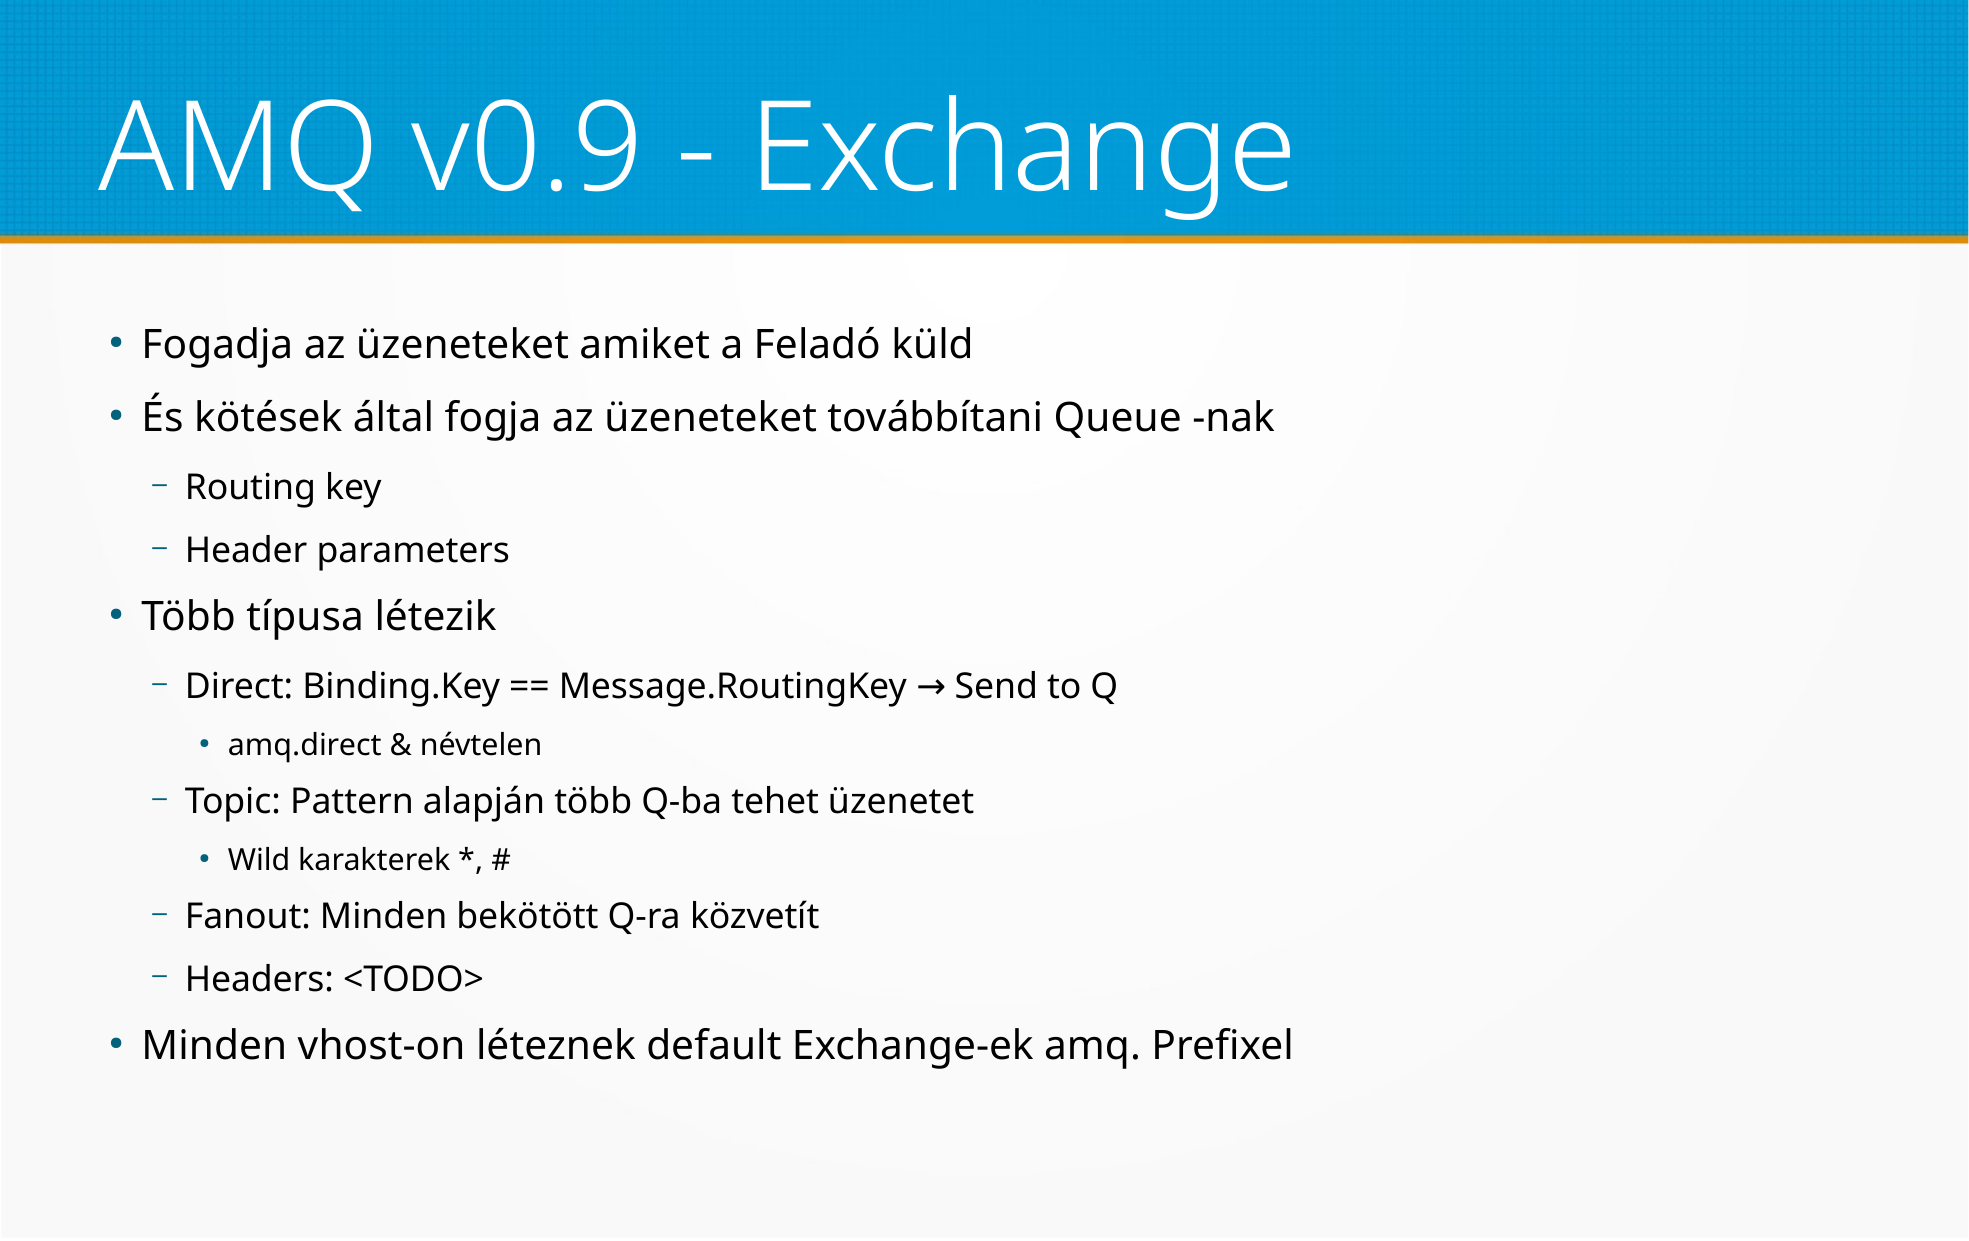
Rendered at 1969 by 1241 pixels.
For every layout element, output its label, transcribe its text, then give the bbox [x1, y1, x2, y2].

picture [0, 233, 1969, 1241]
title AMQ v0.9 - Exchange [98, 19, 1870, 227]
list Fogadja az üzeneteket amiket a Feladó küld És kötések által fogja az üzeneteket továbbítani Queue -nak Routing key Header parameters Több típusa létezik Direct: Binding.Key == Message.RoutingKey → Send to Q amq.direct & névtelen Topic: Pattern alapján több Q-ba tehet üzenetet Wild karakterek *, # Fanout: Minden bekötött Q-ra közvetít Headers: <TODO> Minden vhost-on léteznek default Exchange-ek amq. Prefixel [98, 315, 1861, 1081]
